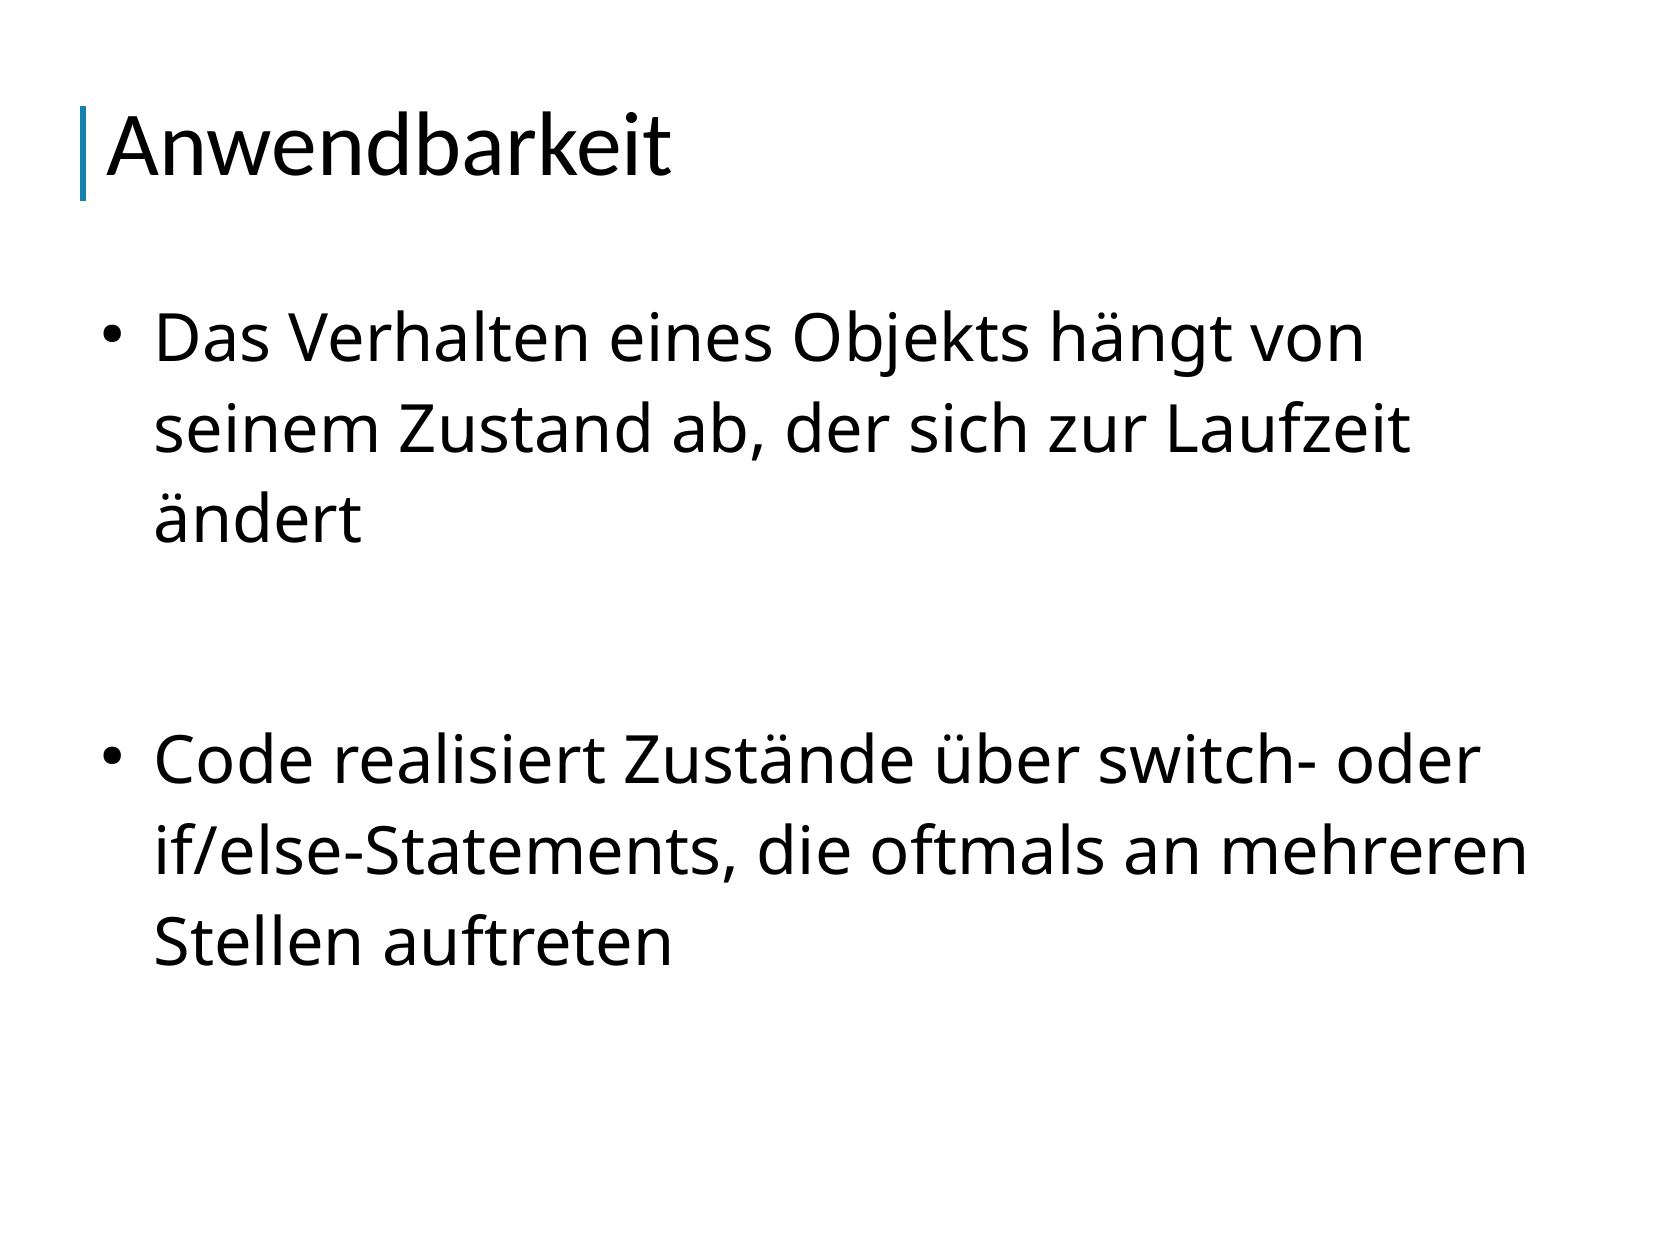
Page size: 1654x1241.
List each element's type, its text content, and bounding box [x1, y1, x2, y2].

title Anwendbarkeit [106, 49, 1571, 257]
list Das Verhalten eines Objekts hängt von seinem Zustand ab, der sich zur Laufzeit ändert Code realisiert Zustände über switch- oder if/else-Statements, die oftmals an mehreren Stellen auftreten [82, 290, 1571, 1109]
